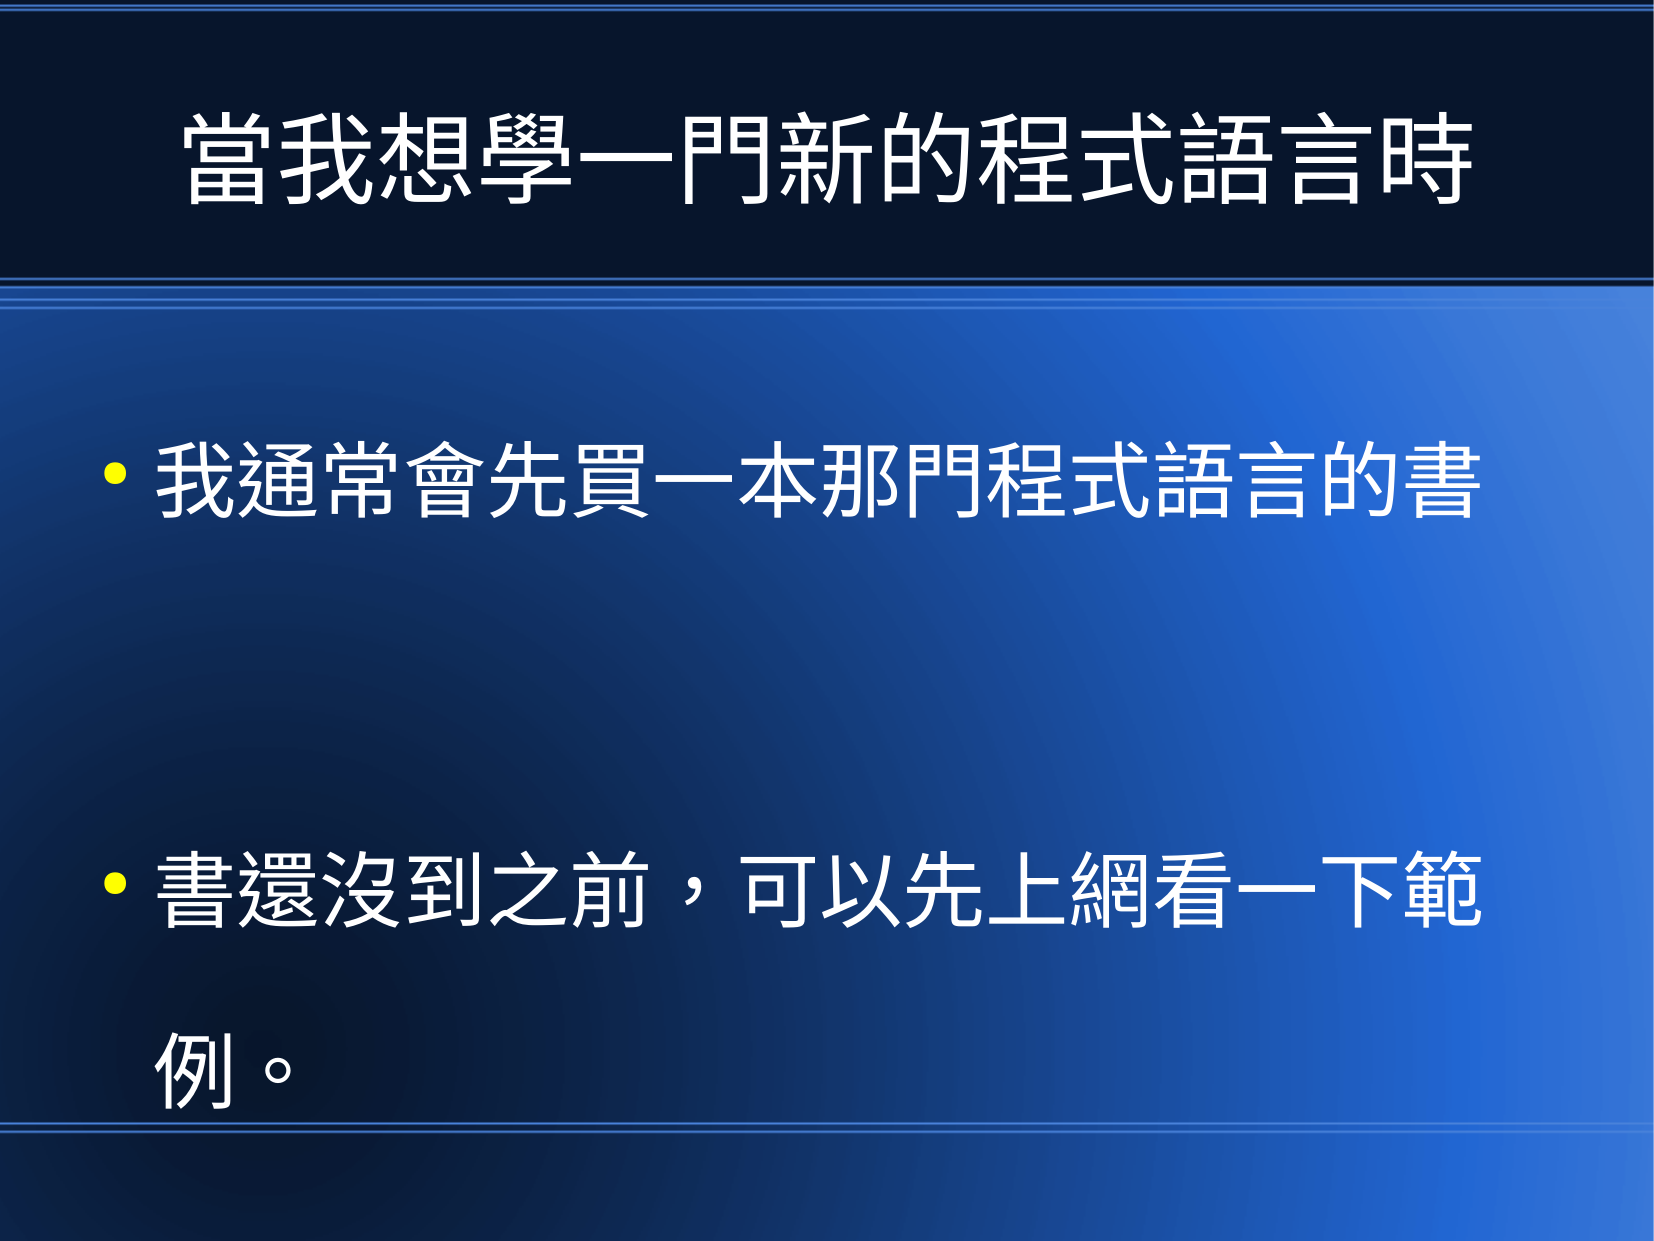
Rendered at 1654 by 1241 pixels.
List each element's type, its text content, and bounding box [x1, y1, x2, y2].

title 當我想學一門新的程式語言時 [82, 49, 1571, 257]
picture [0, 0, 1654, 1241]
list 我通常會先買一本那門程式語言的書 書還沒到之前，可以先上網看一下範例。 [82, 355, 1571, 1241]
